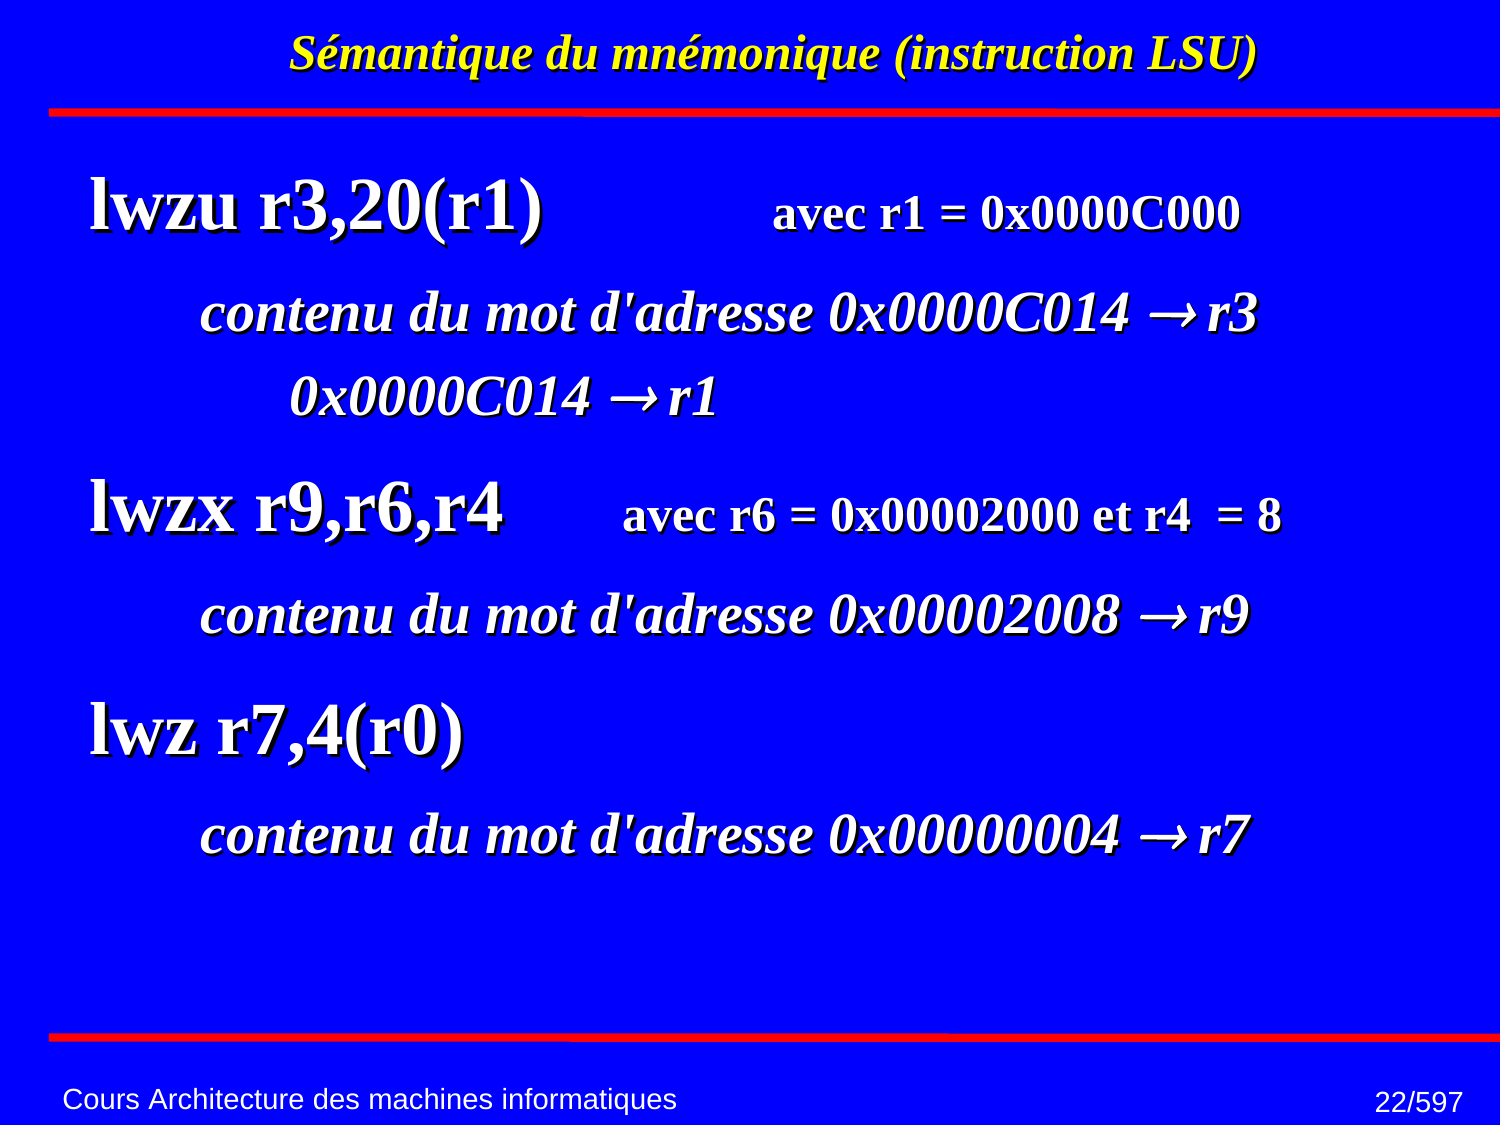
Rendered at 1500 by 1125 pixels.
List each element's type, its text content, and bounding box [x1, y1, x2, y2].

list lwzu r3,20(r1) avec r1 = 0x0000C000 contenu du mot d'adresse 0x0000C014  r3 0x0000C014  r1 lwzx r9,r6,r4 avec r6 = 0x00002000 et r4 = 8 contenu du mot d'adresse 0x00002008  r9 lwz r7,4(r0) contenu du mot d'adresse 0x00000004  r7 [75, 141, 1500, 1001]
title Sémantique du mnémonique (instruction LSU) [141, 15, 1406, 88]
